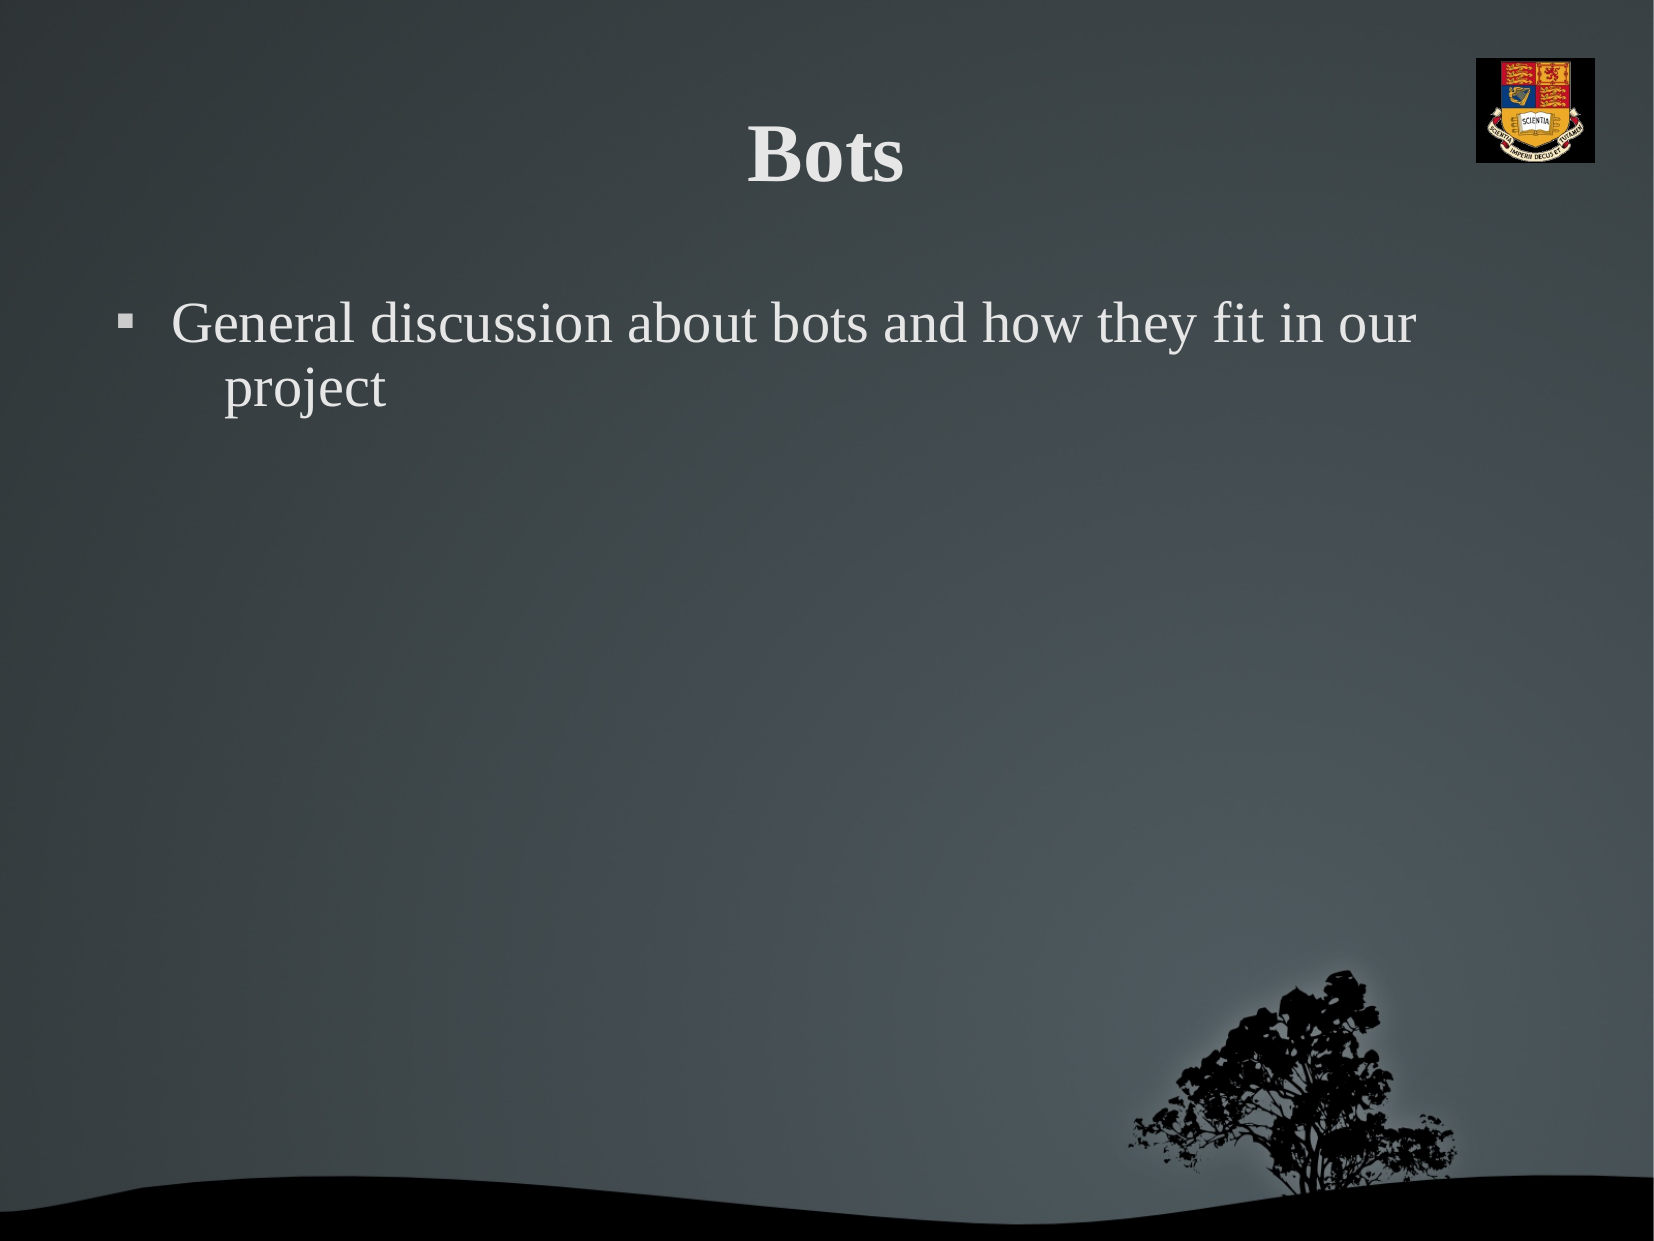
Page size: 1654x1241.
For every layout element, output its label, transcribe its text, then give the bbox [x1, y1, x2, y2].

list General discussion about bots and how they fit in our project [82, 290, 1571, 1109]
picture [0, 0, 1654, 1241]
title Bots [82, 49, 1571, 257]
